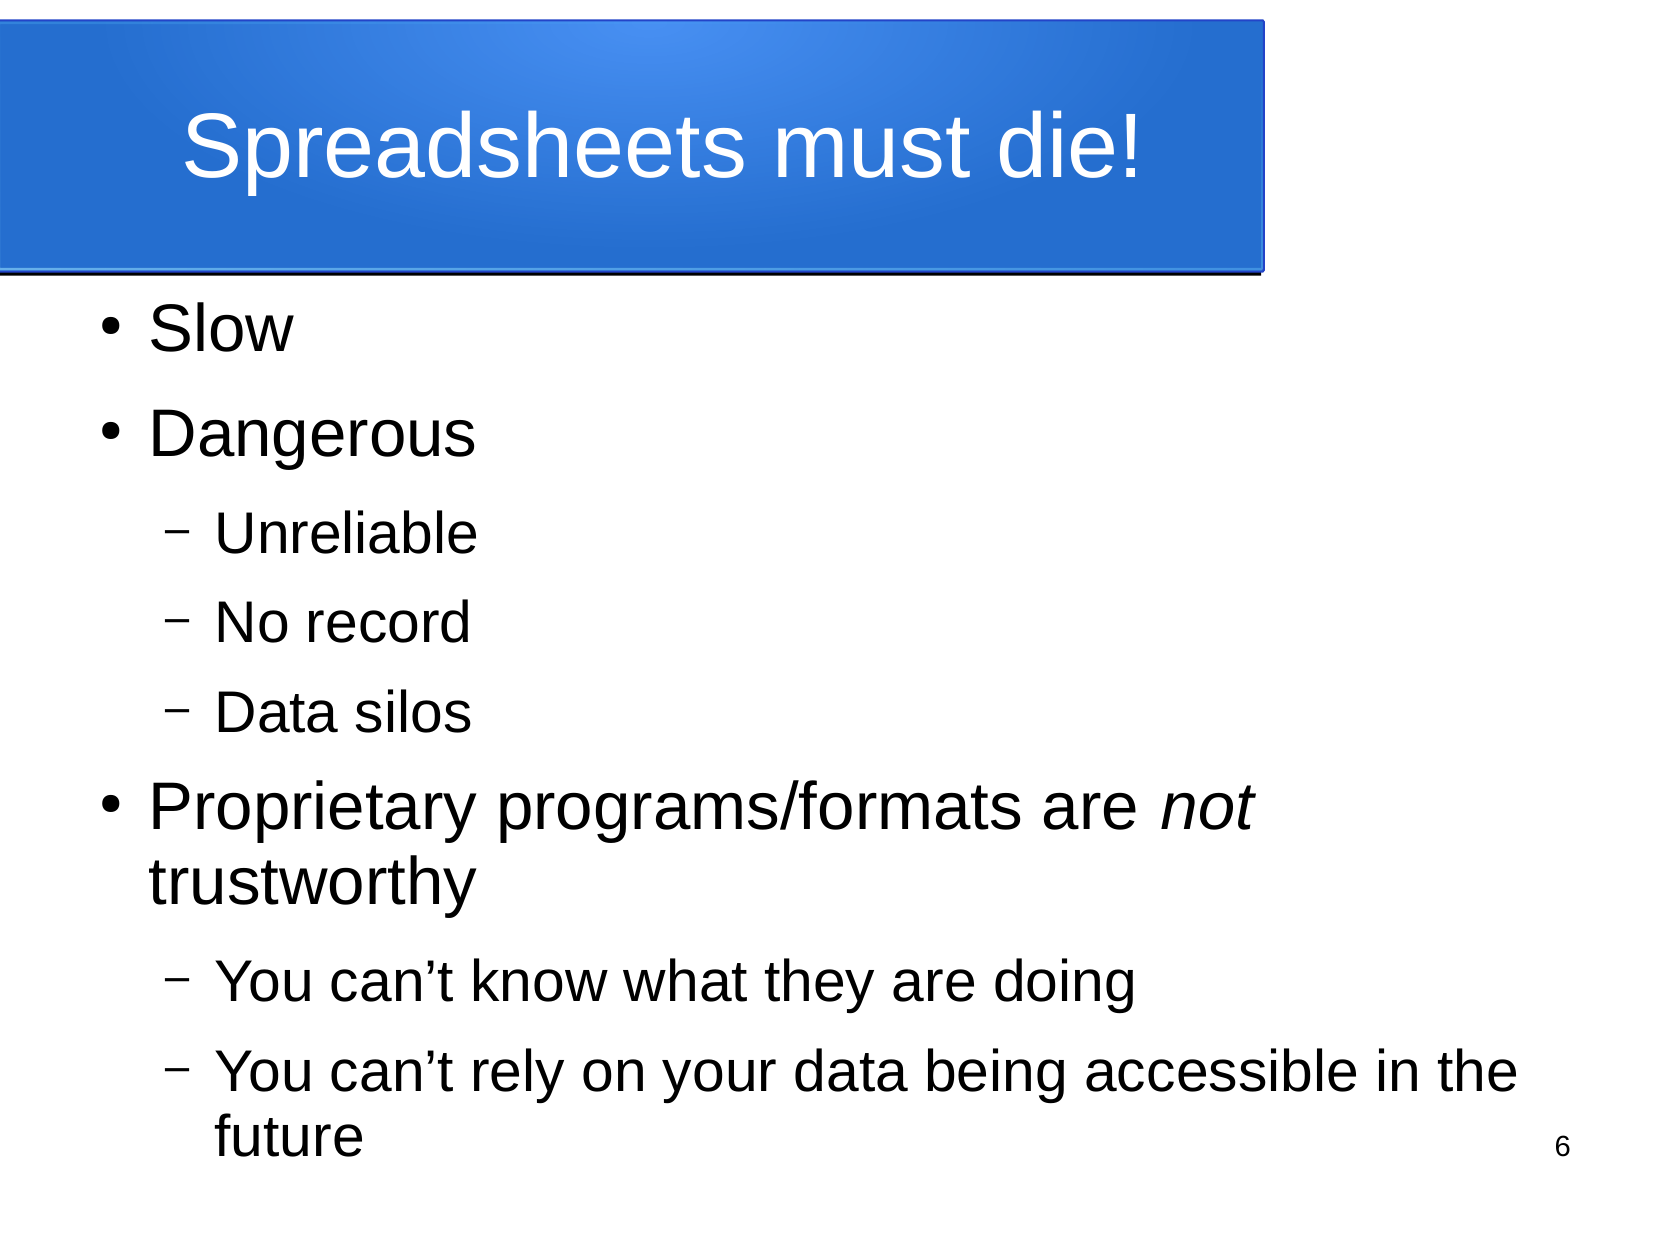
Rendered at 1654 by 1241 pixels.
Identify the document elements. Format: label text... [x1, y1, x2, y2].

title Spreadsheets must die! [181, 94, 1349, 197]
list Slow Dangerous Unreliable No record Data silos Proprietary programs/formats are not trustworthy You can’t know what they are doing You can’t rely on your data being accessible in the future [82, 290, 1538, 1170]
